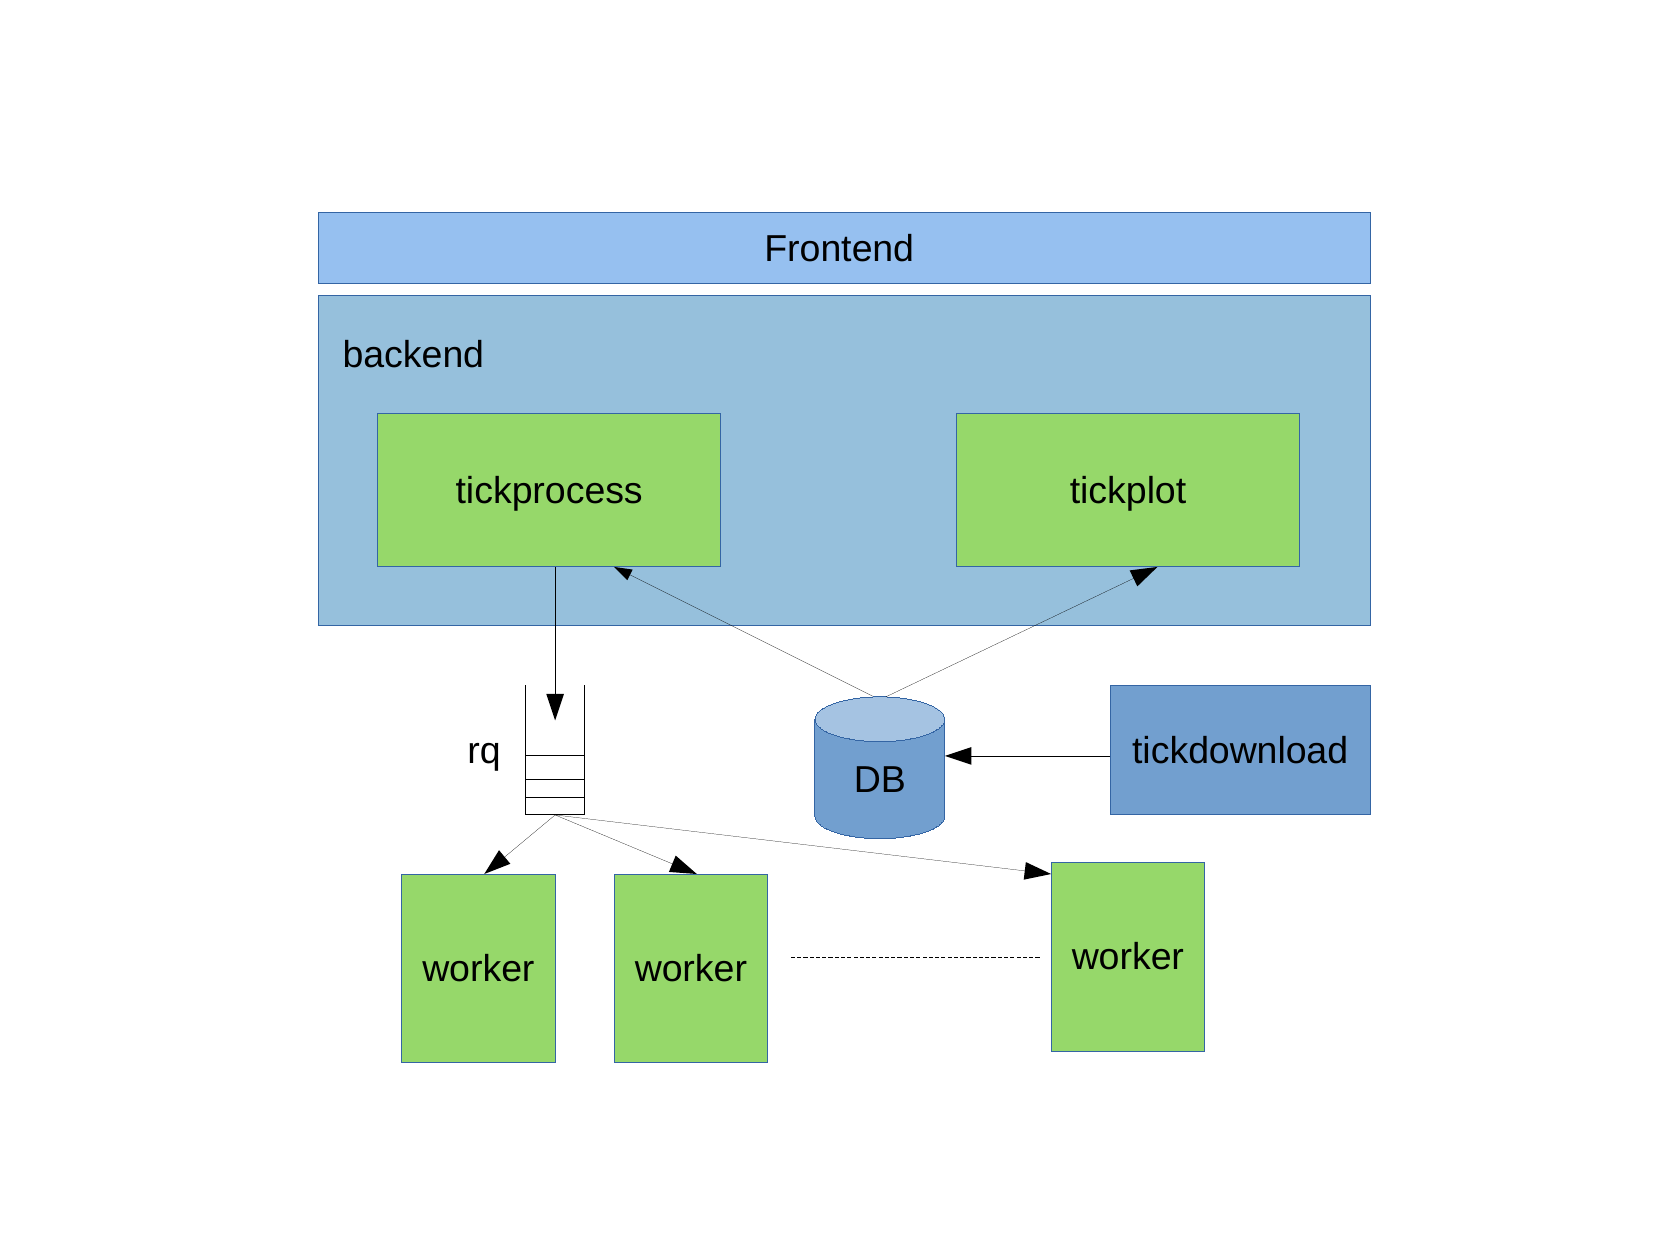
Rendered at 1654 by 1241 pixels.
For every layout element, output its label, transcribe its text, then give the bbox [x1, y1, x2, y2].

text_box worker [1051, 862, 1205, 1052]
text_box tickprocess [377, 413, 721, 567]
text_box Frontend [318, 212, 1371, 284]
text_box tickplot [956, 413, 1300, 567]
text_box [141, 82, 1453, 1193]
text_box tickdownload [1110, 685, 1371, 815]
text_box backend [330, 295, 497, 414]
text_box worker [401, 874, 556, 1063]
text_box DB [814, 720, 945, 839]
text_box worker [614, 874, 768, 1063]
